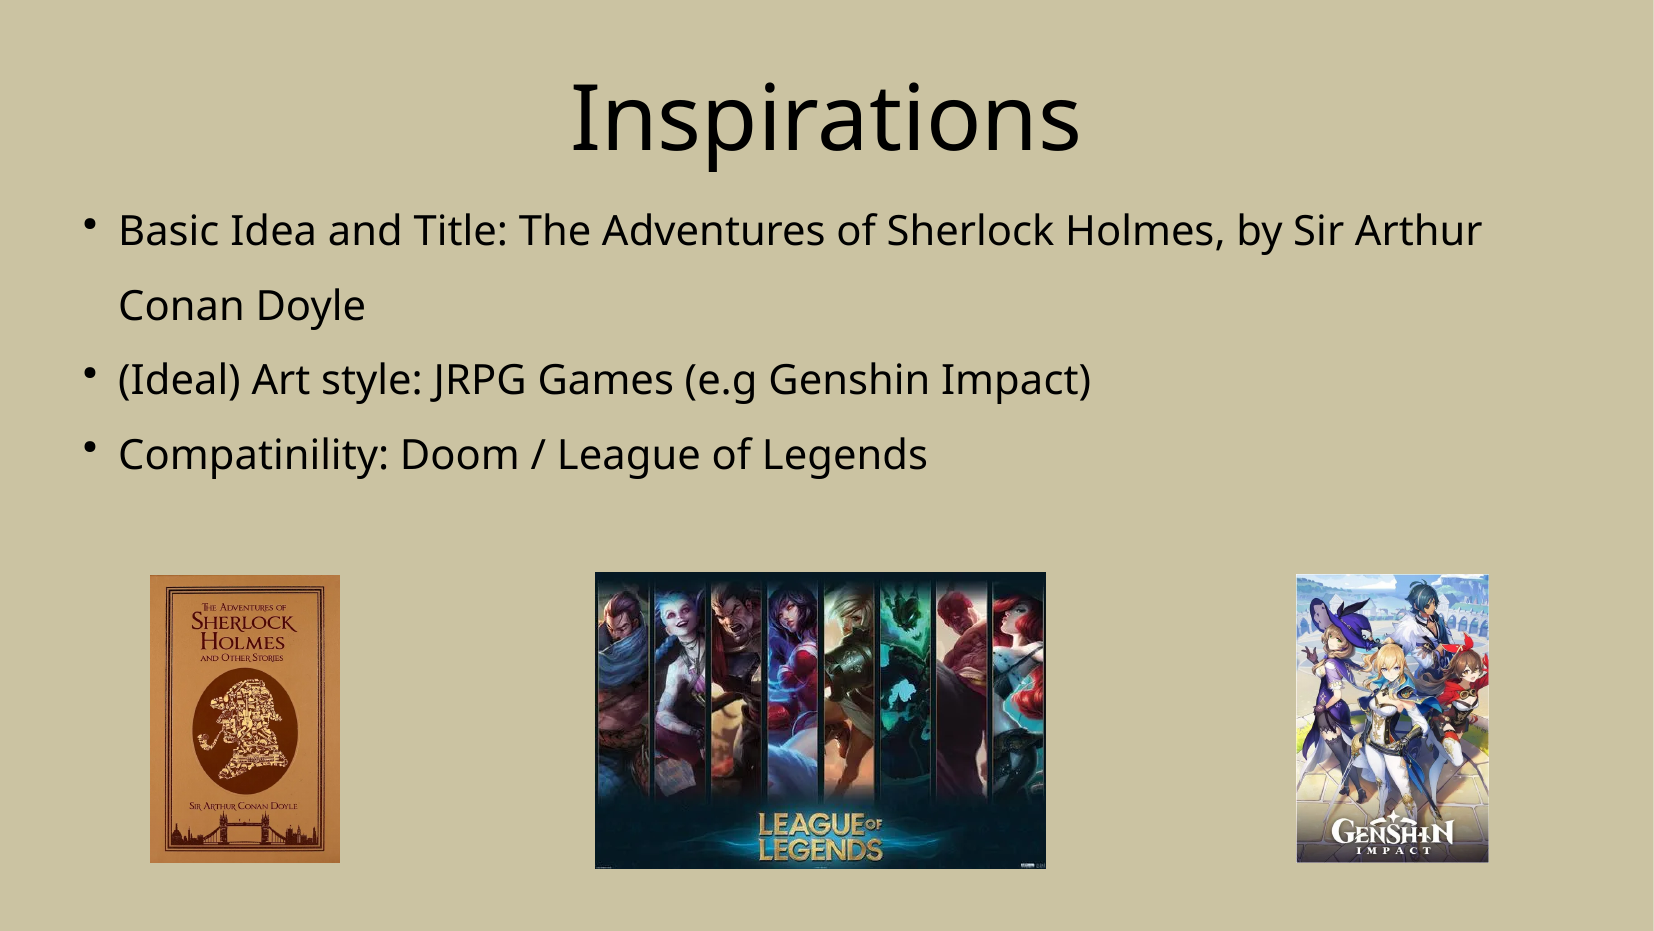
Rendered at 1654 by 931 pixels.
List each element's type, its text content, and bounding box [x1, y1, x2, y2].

title Inspirations [82, 36, 1571, 187]
subtitle Basic Idea and Title: The Adventures of Sherlock Holmes, by Sir Arthur Conan Doyle (Ideal) Art style: JRPG Games (e.g Genshin Impact) Compatinility: Doom / League of Legends [82, 187, 1571, 863]
picture [0, 0, 1654, 931]
